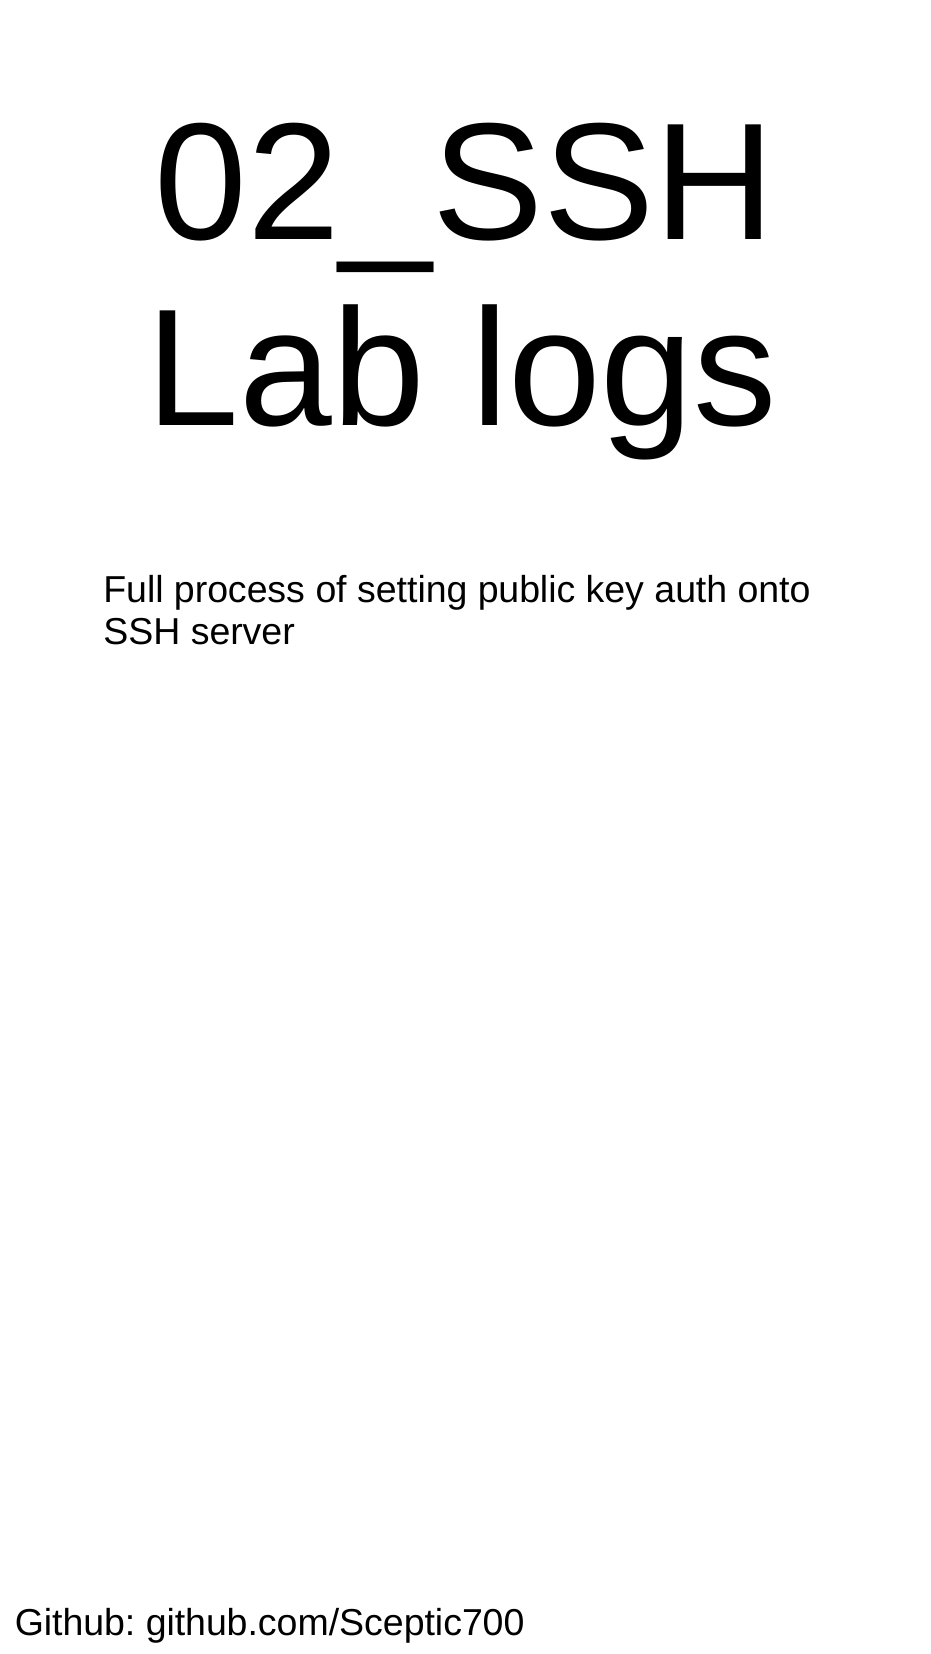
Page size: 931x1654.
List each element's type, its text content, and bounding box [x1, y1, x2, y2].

text_box Github: github.com/Sceptic700 [0, 1594, 931, 1654]
title 02_SSH Lab logs [46, 88, 884, 462]
text_box Full process of setting public key auth onto SSH server [88, 561, 827, 660]
